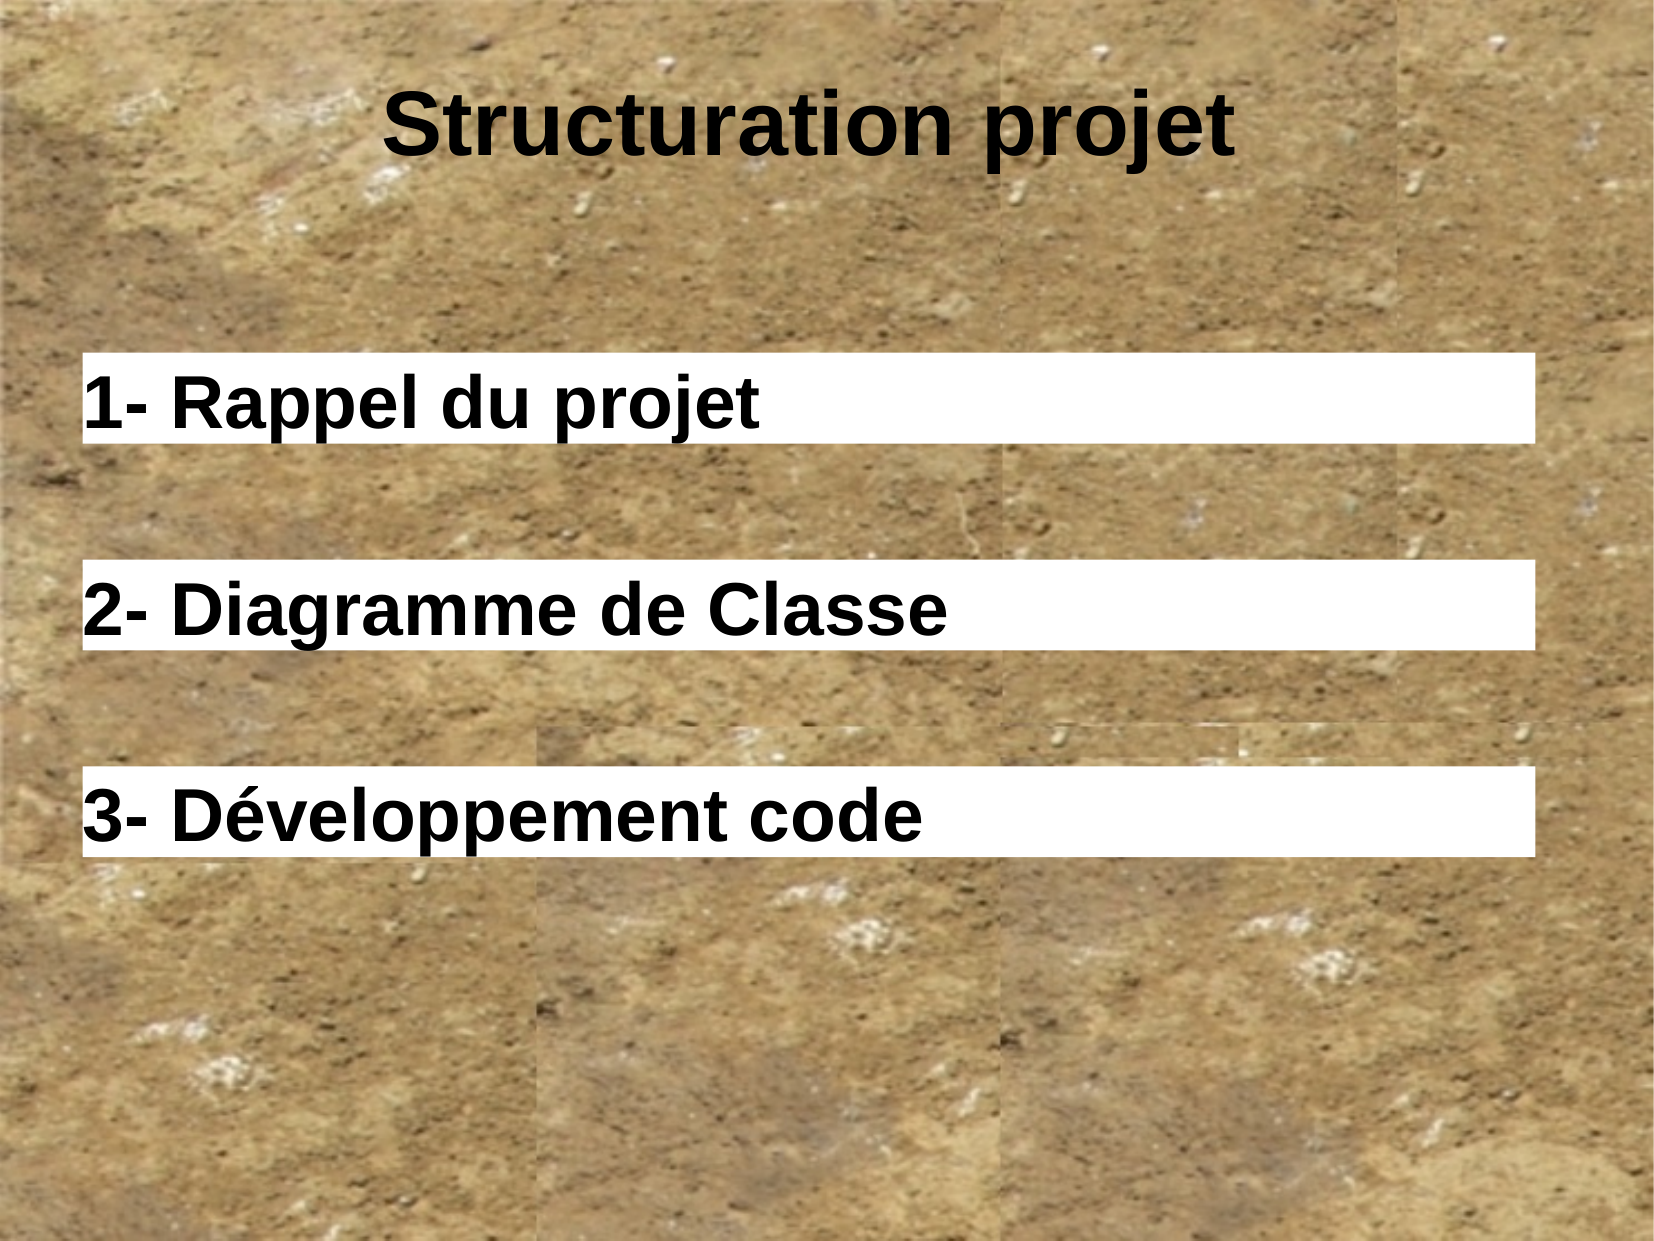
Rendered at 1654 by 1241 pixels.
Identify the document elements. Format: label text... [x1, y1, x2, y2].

text_box 2- Diagramme de Classe [82, 559, 1536, 651]
text_box Structuration projet [82, 63, 1536, 175]
picture [0, 0, 1654, 1241]
text_box 3- Développement code [82, 766, 1536, 858]
text_box 1- Rappel du projet [82, 352, 1536, 444]
